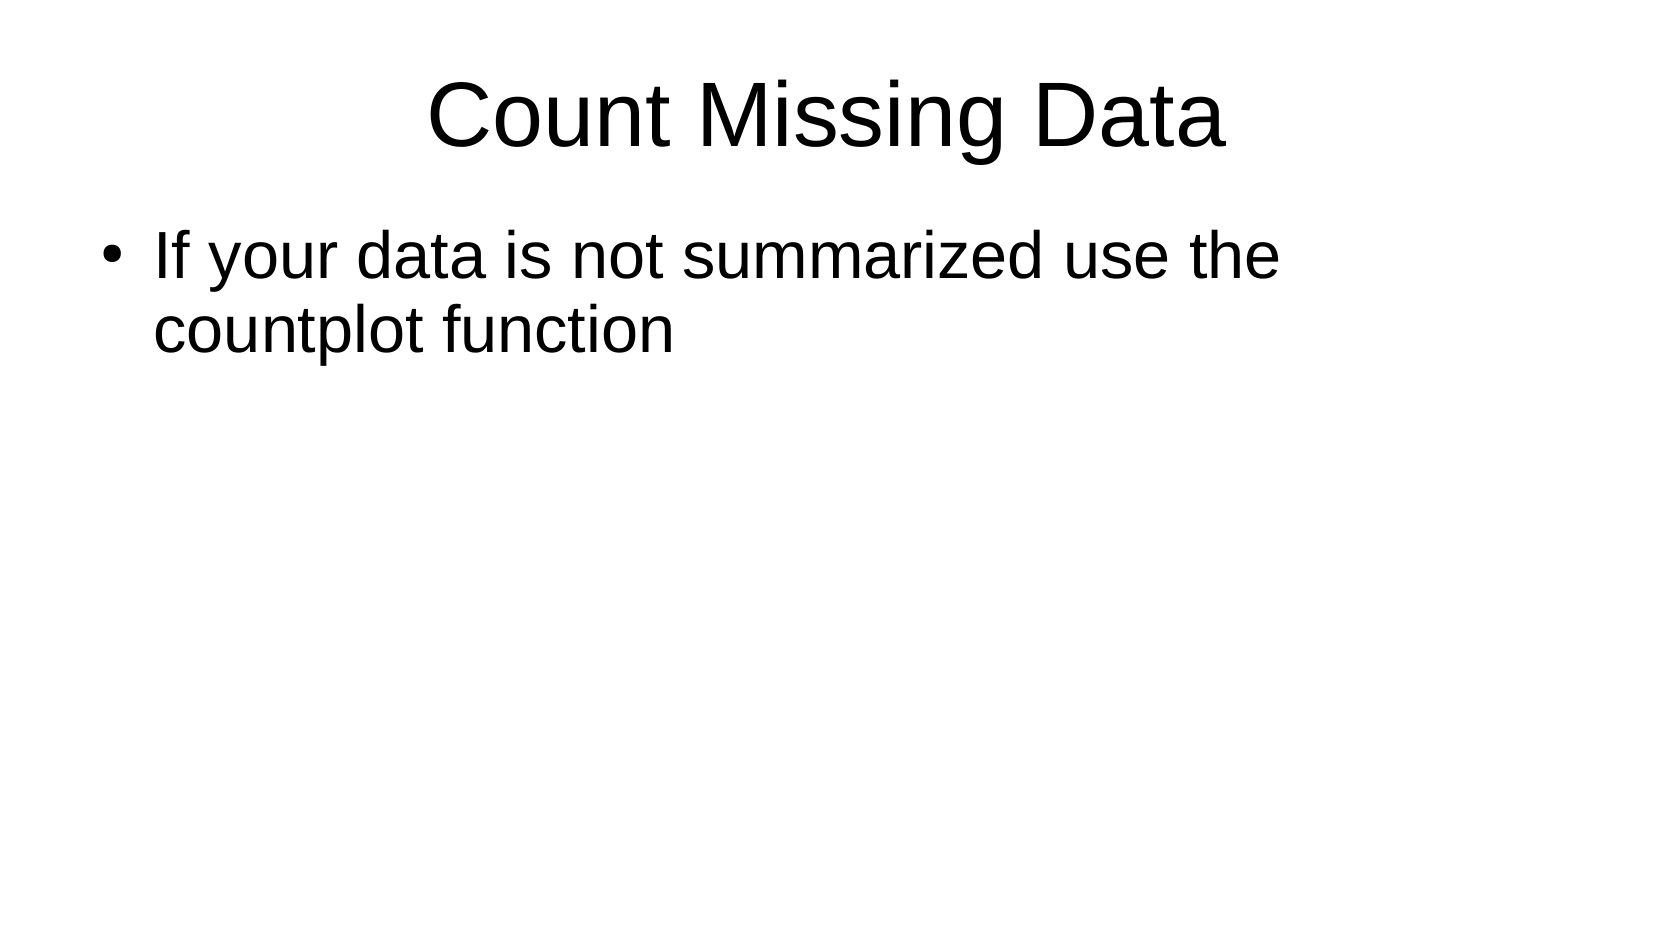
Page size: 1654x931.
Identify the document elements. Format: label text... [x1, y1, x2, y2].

title Count Missing Data [82, 37, 1571, 193]
list If your data is not summarized use the countplot function [82, 217, 1571, 758]
